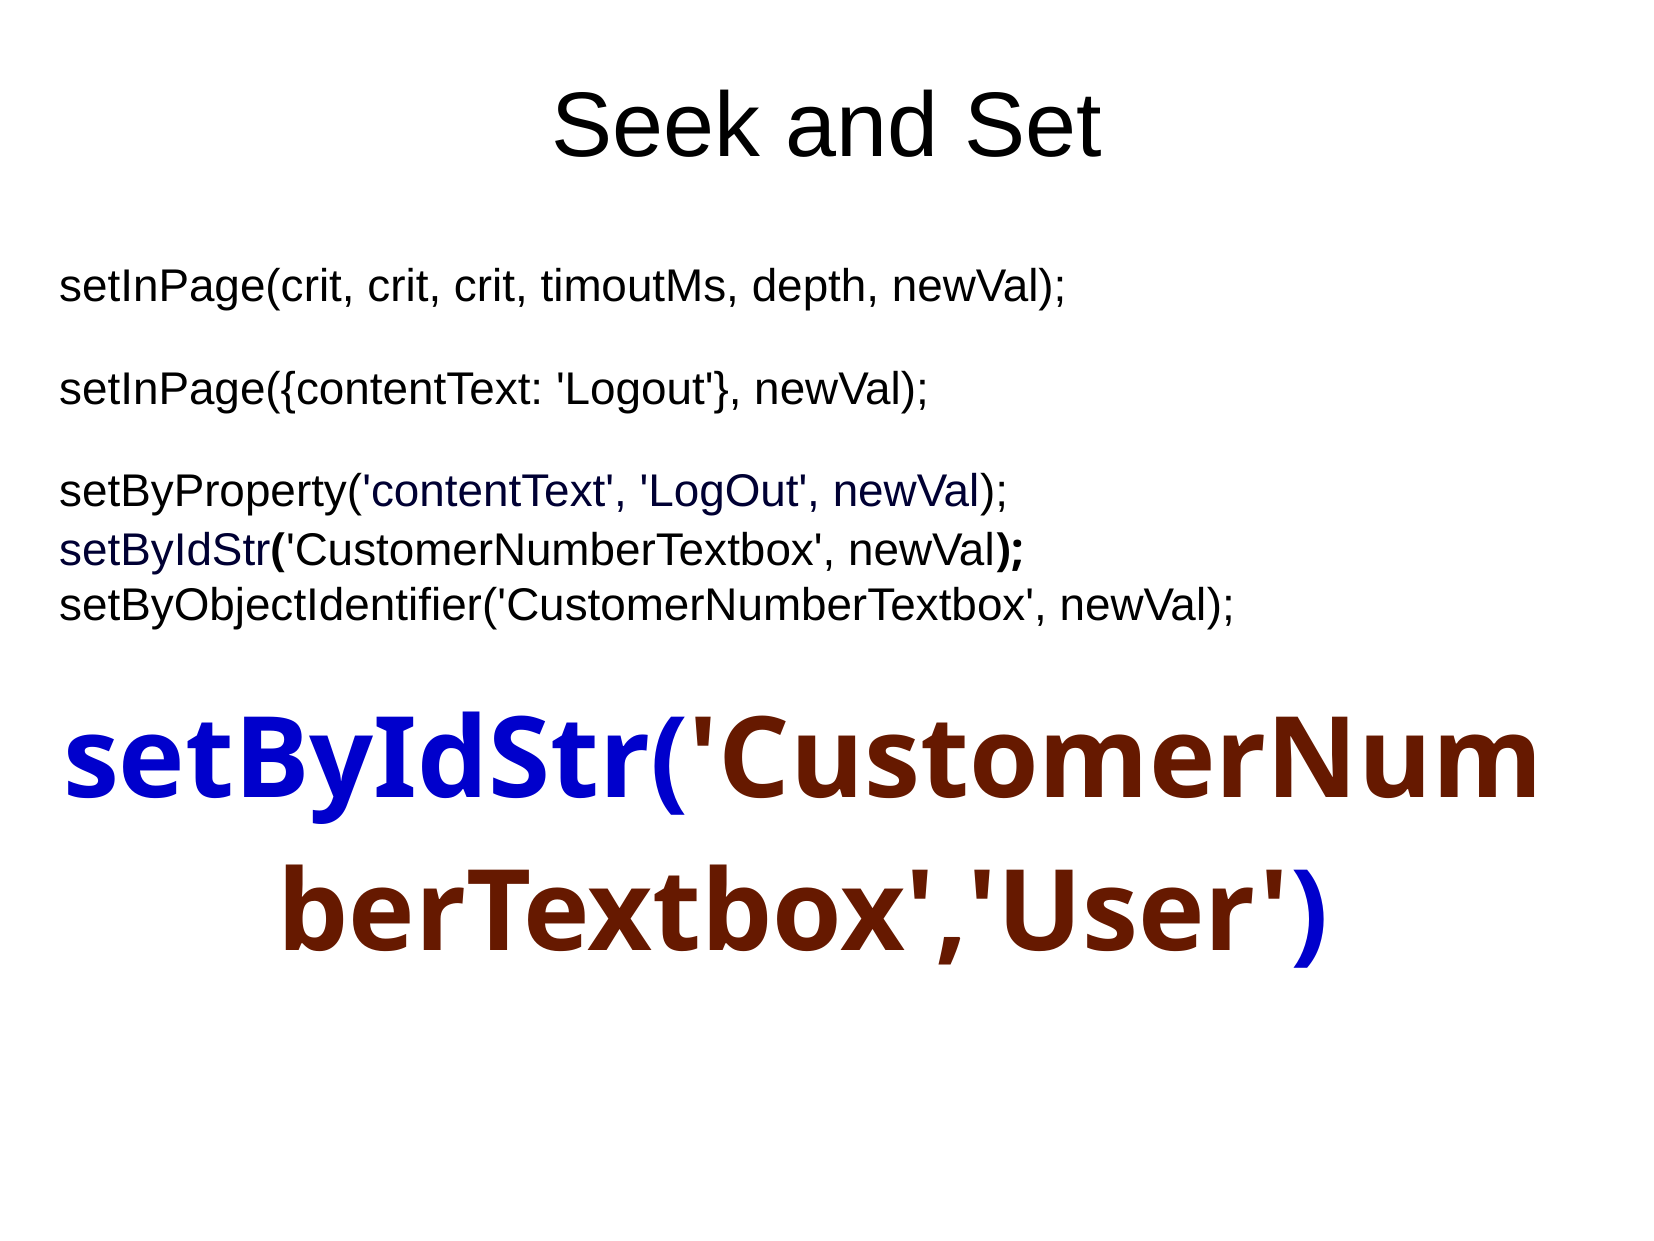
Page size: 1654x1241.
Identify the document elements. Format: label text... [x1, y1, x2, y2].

subtitle setInPage(crit, crit, crit, timoutMs, depth, newVal); setInPage({contentText: 'Logout'}, newVal); setByProperty('contentText', 'LogOut', newVal); setByIdStr('CustomerNumberTextbox', newVal); setByObjectIdentifier('CustomerNumberTextbox', newVal); setByIdStr('CustomerNumberTextbox','User') [59, 209, 1548, 1028]
title Seek and Set [82, 49, 1571, 201]
